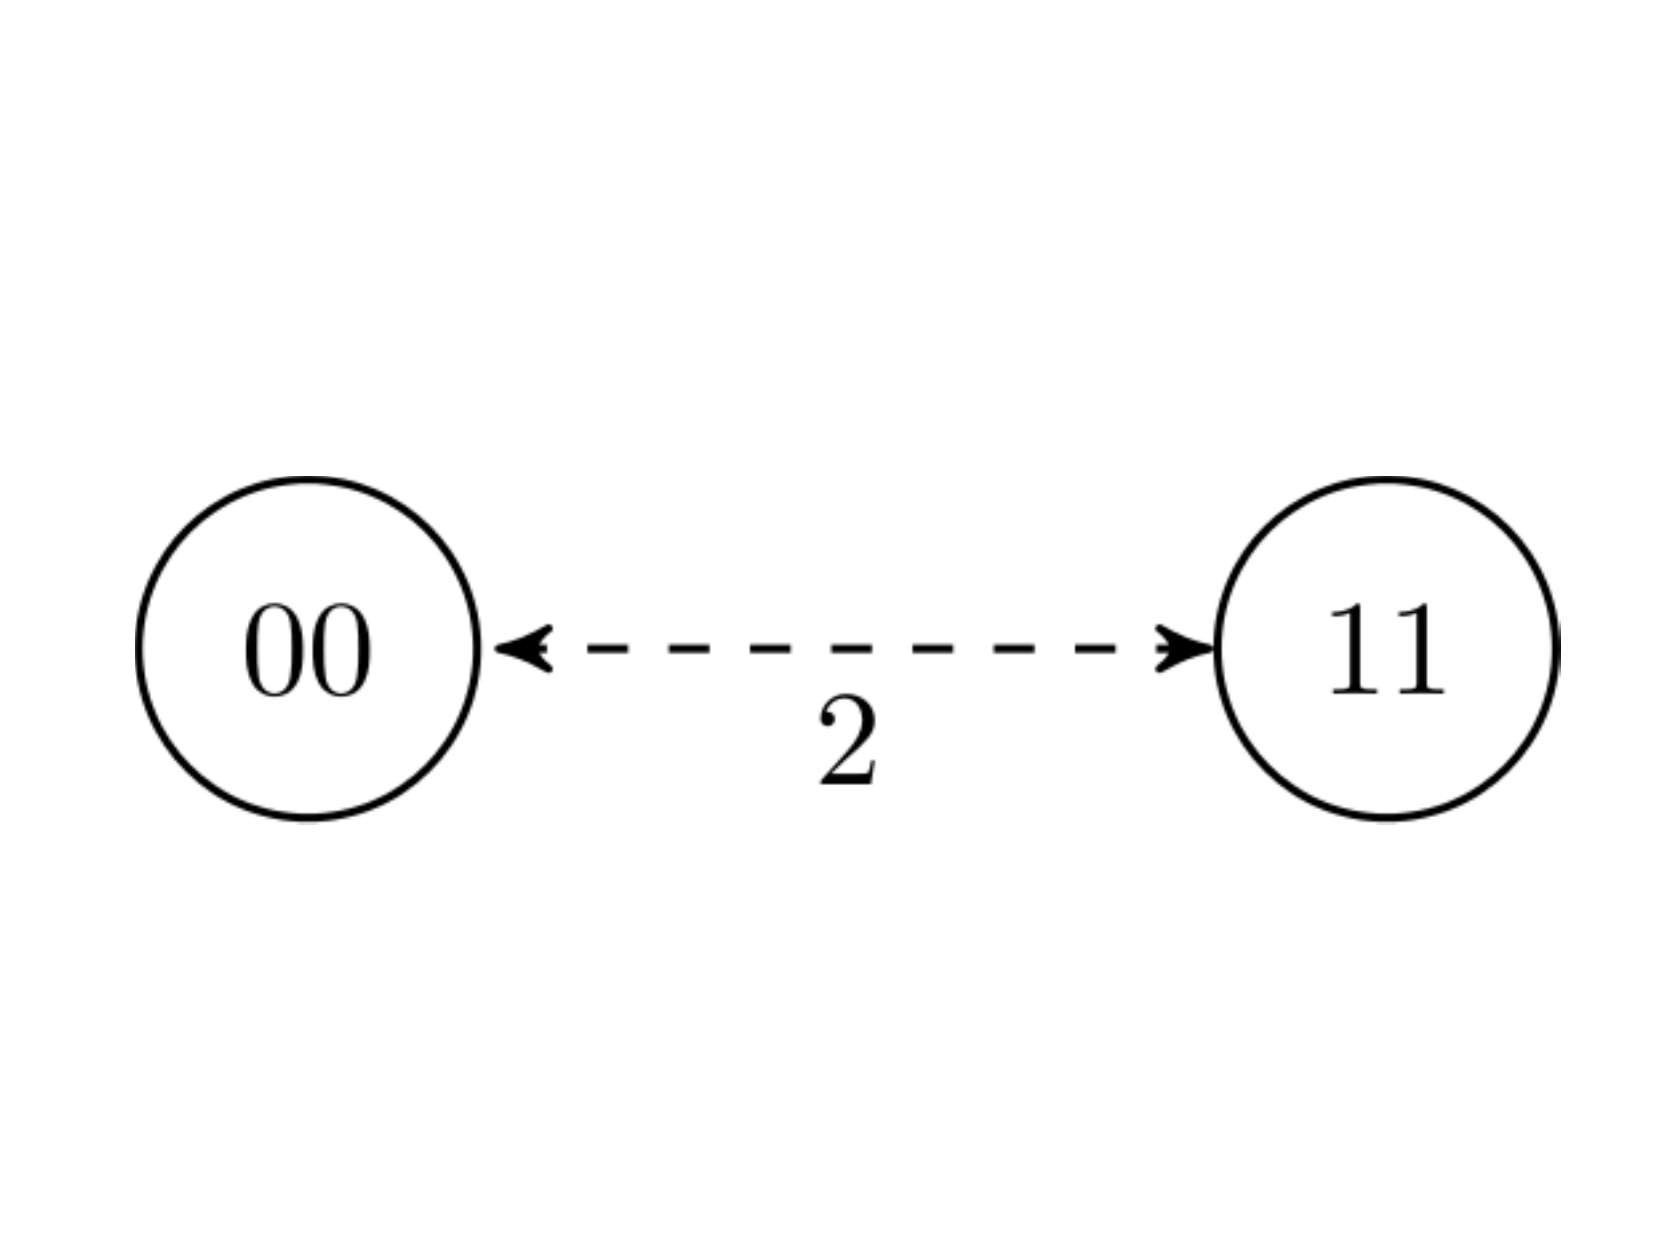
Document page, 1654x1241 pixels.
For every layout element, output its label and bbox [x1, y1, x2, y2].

picture [135, 476, 1561, 826]
